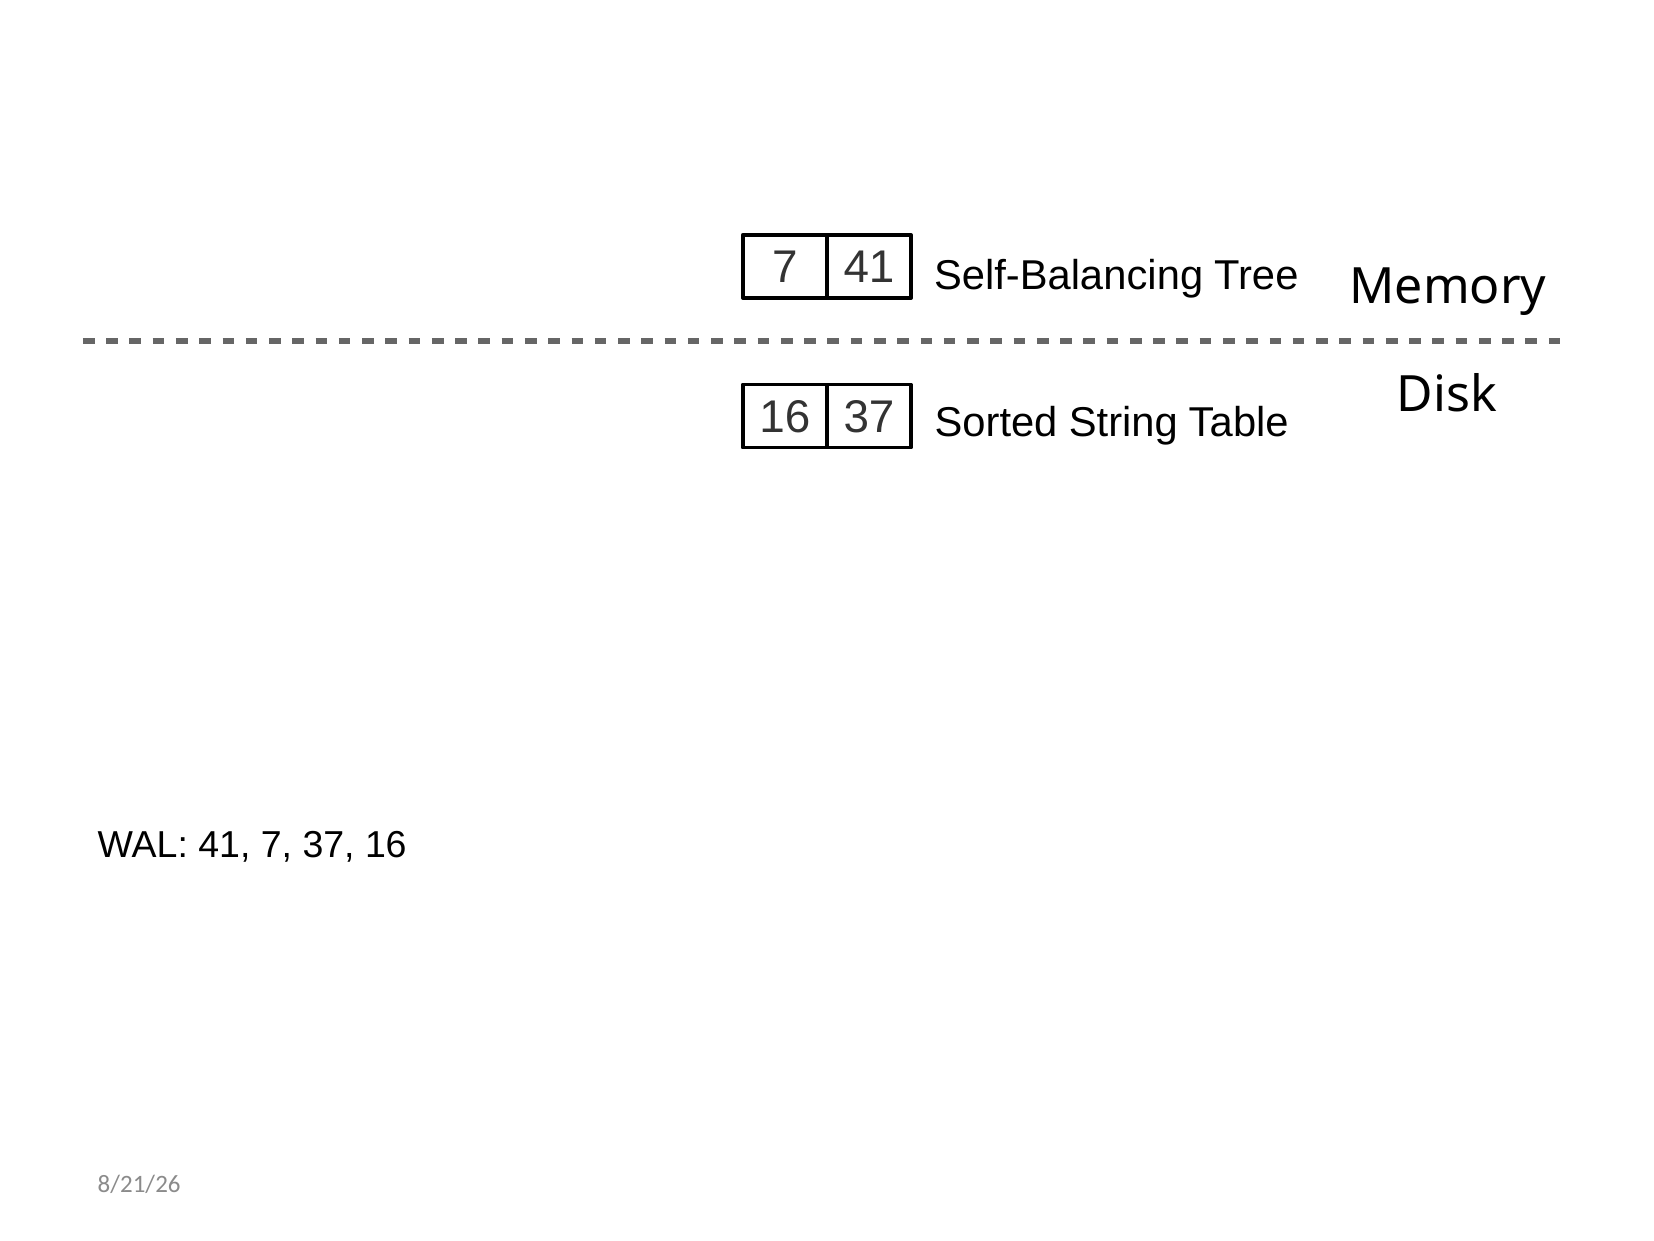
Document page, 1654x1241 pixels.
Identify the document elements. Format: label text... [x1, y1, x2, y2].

text_box Self-Balancing Tree [919, 244, 1354, 327]
text_box 37 [826, 384, 912, 448]
text_box 7 [742, 234, 826, 298]
text_box 41 [826, 234, 912, 298]
text_box Disk [1382, 350, 1534, 452]
text_box Sorted String Table [919, 391, 1343, 474]
text_box WAL: 41, 7, 37, 16 [82, 815, 1501, 892]
text_box 16 [742, 384, 826, 448]
text_box Memory [1334, 243, 1591, 345]
